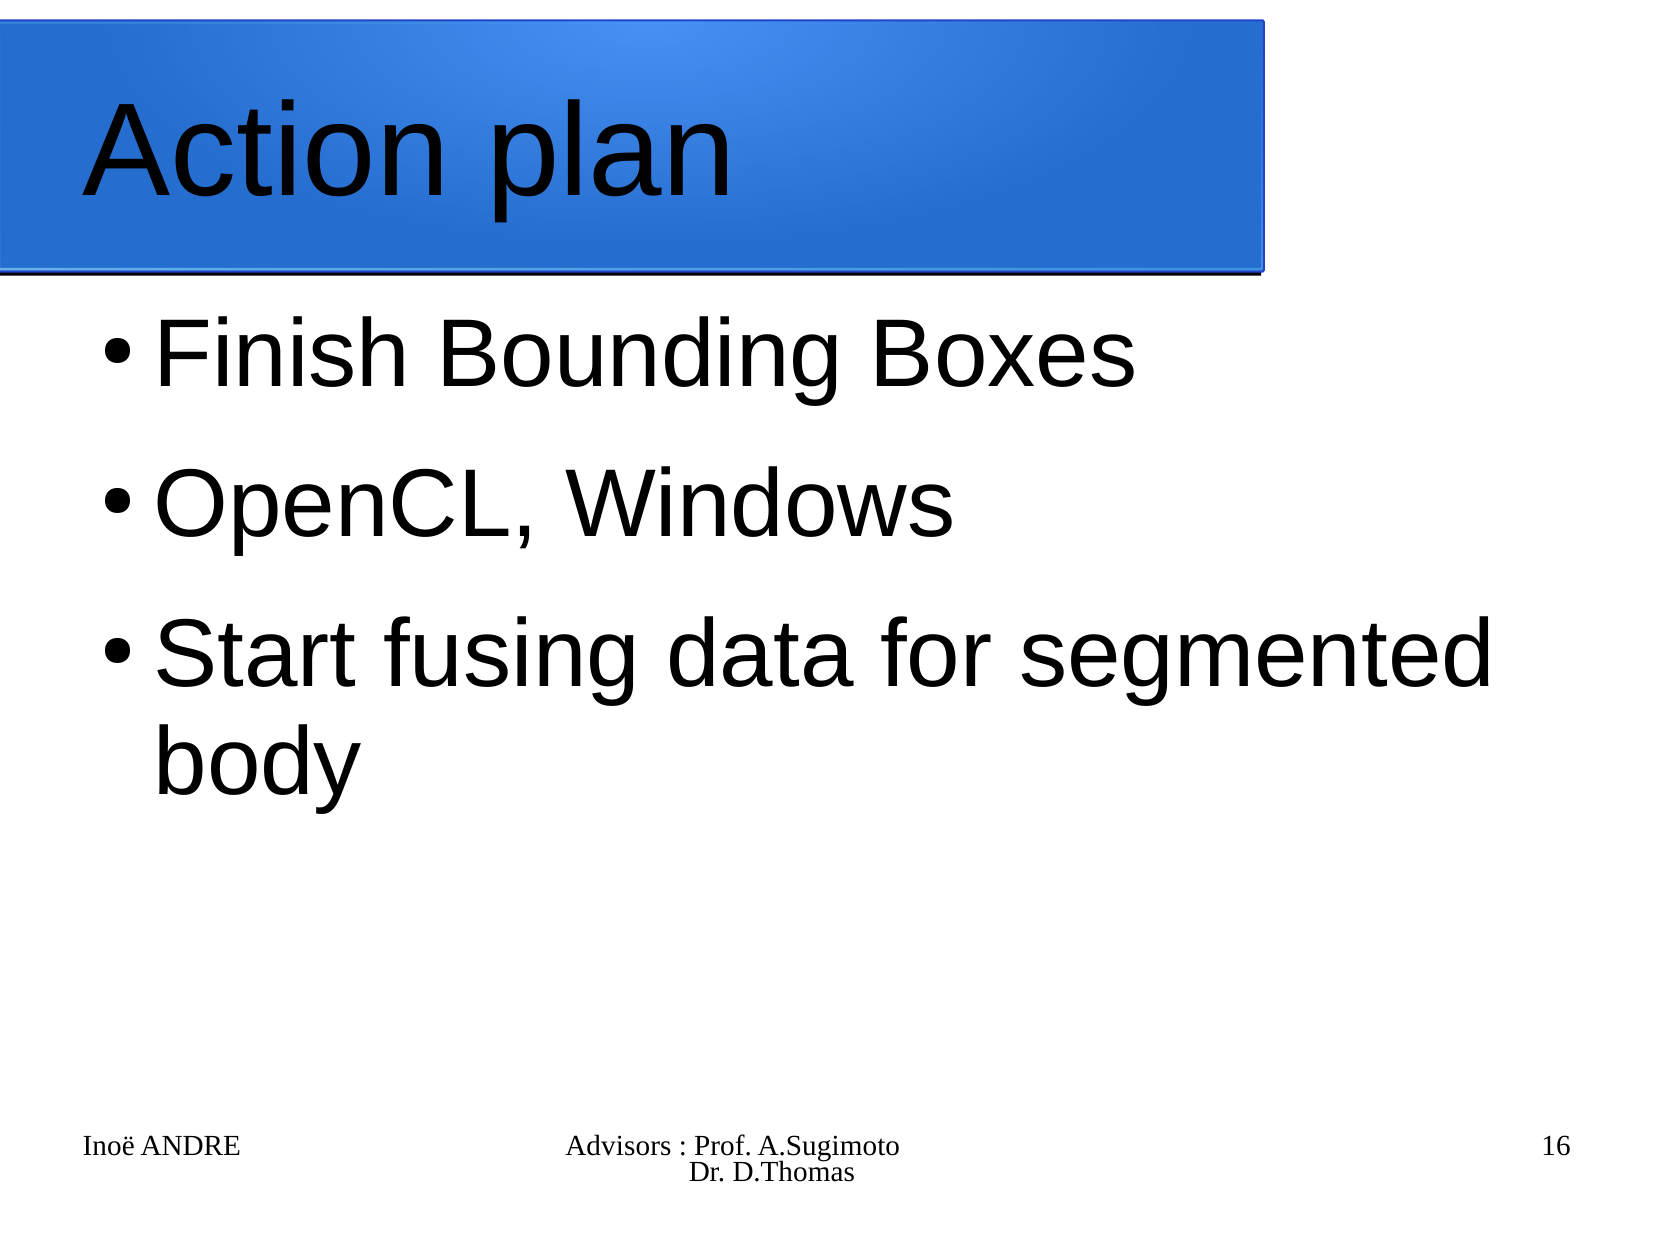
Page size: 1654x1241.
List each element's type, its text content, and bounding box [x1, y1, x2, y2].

list Finish Bounding Boxes OpenCL, Windows Start fusing data for segmented body [82, 299, 1571, 1019]
title Action plan [82, 47, 1235, 252]
